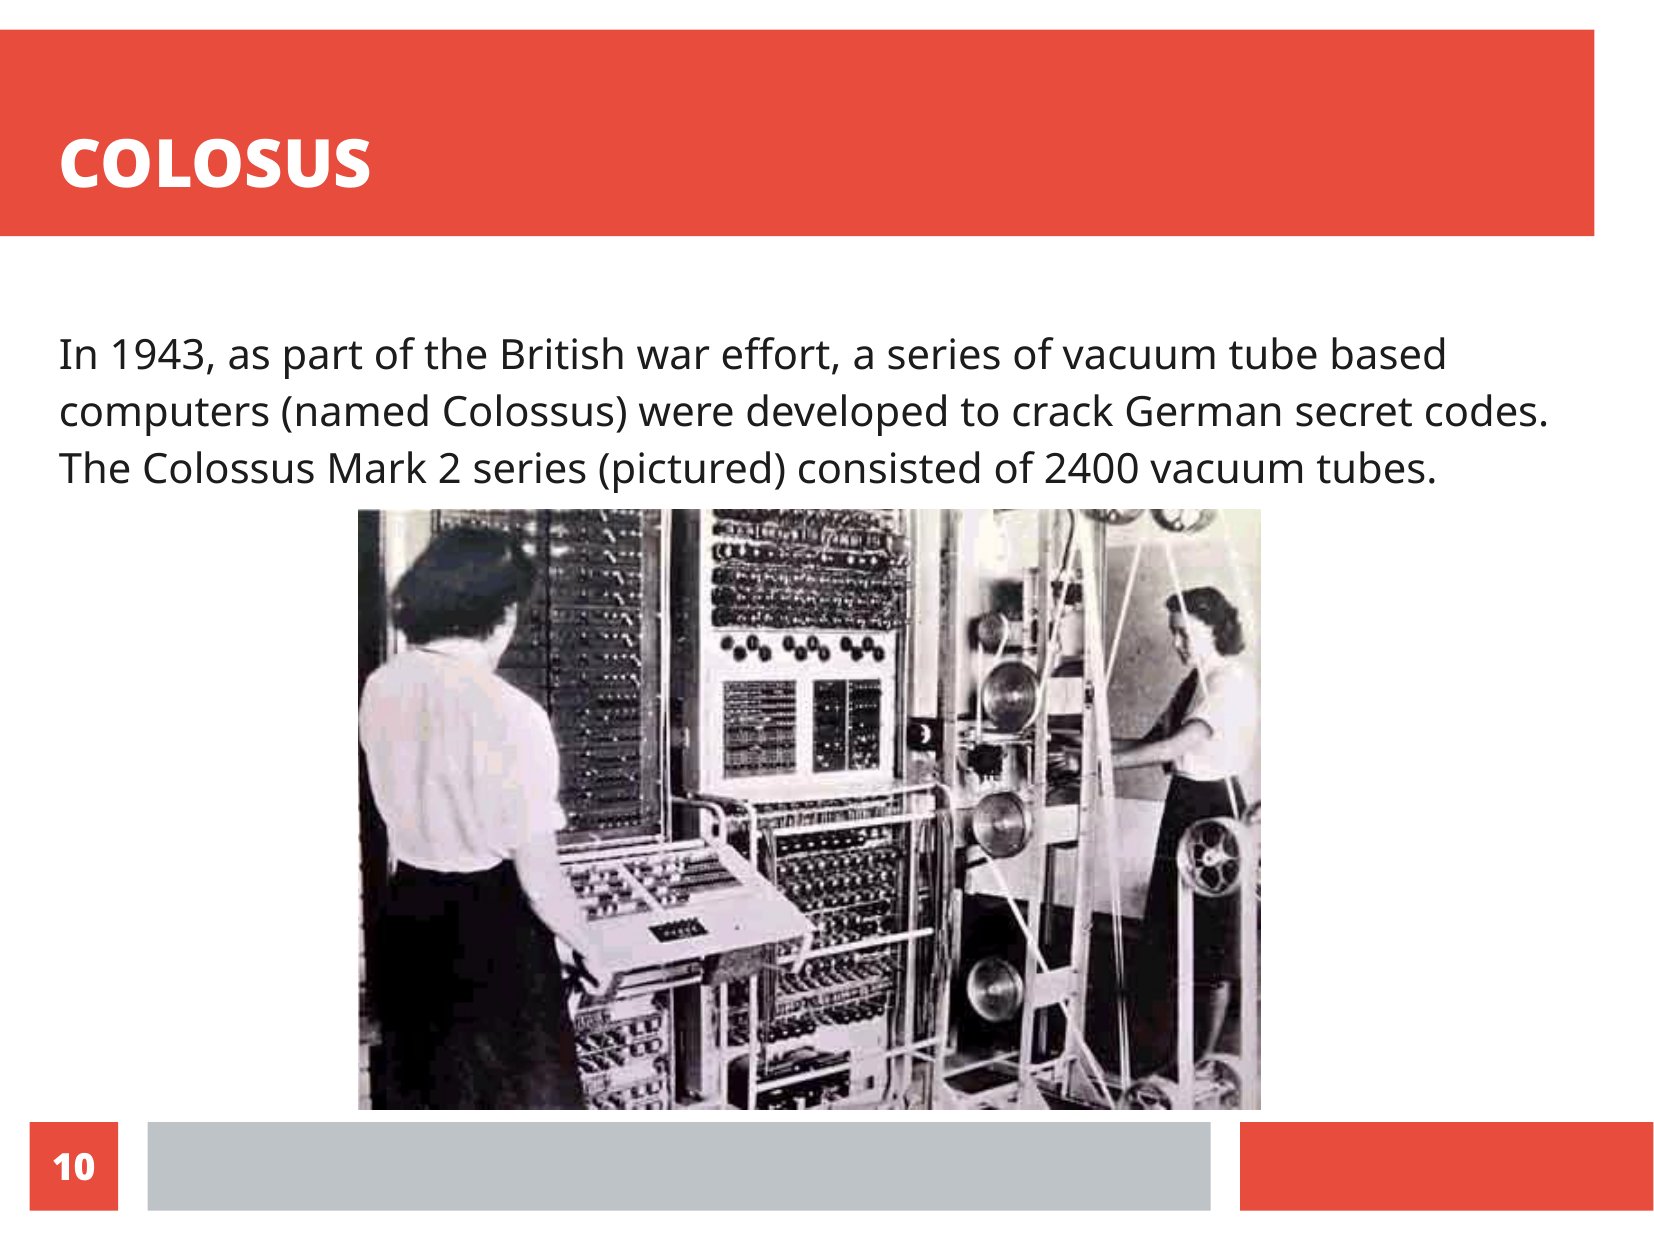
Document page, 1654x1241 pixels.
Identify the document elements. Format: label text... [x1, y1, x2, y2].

picture [358, 509, 1261, 1111]
title COLOSUS [59, 59, 1595, 207]
list In 1943, as part of the British war effort, a series of vacuum tube based computers (named Colossus) were developed to crack German secret codes. The Colossus Mark 2 series (pictured) consisted of 2400 vacuum tubes. [59, 324, 1565, 1093]
